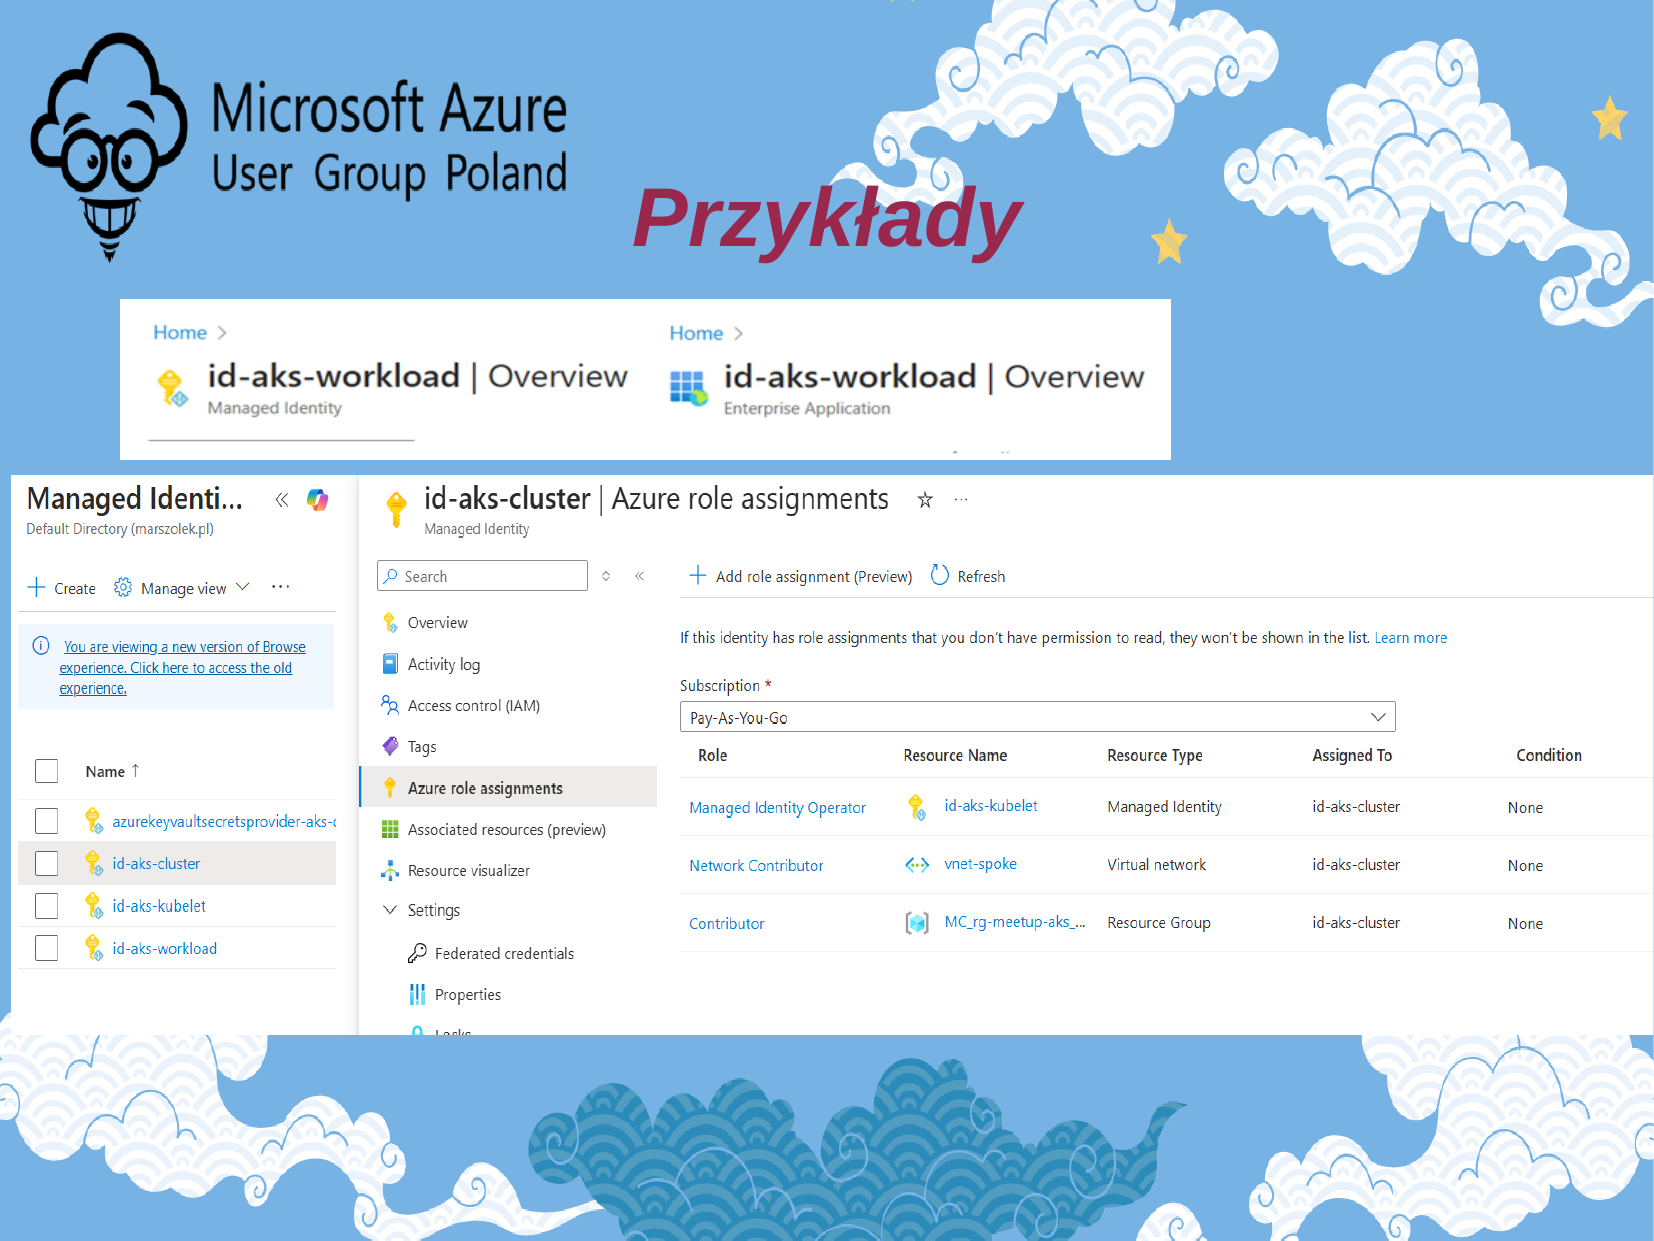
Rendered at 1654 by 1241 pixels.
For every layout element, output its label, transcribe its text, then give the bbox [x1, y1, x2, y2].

picture [0, 0, 1654, 1241]
title Przykłady [121, 114, 1533, 322]
